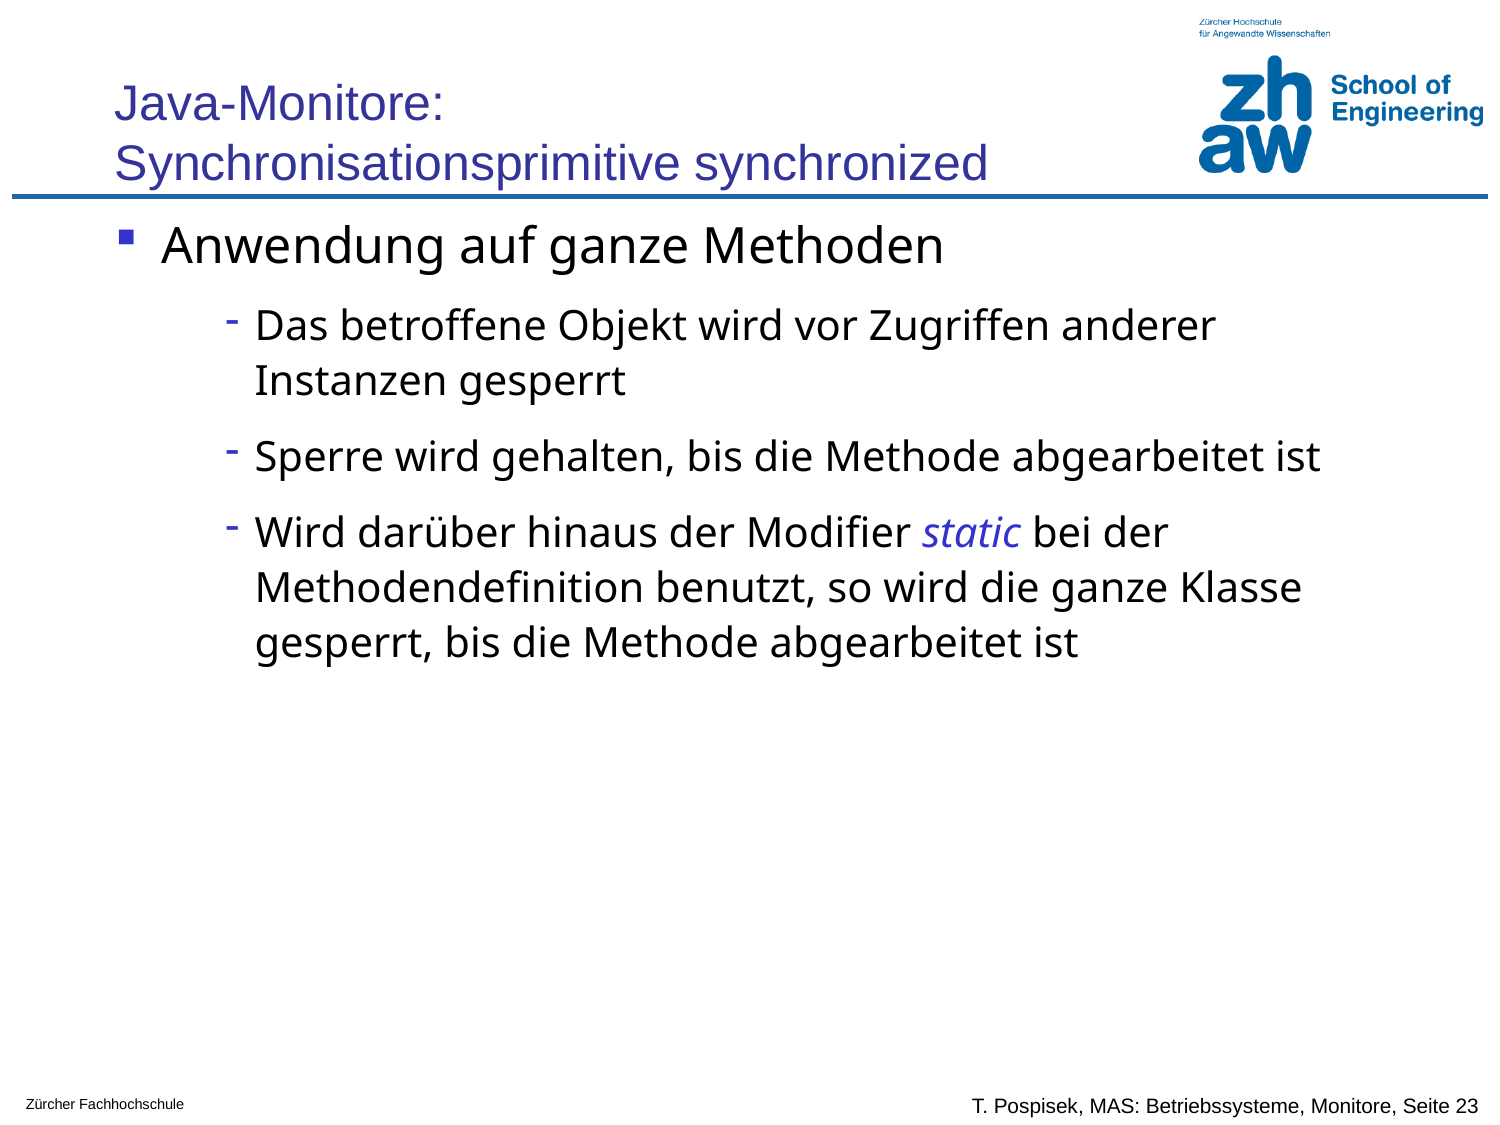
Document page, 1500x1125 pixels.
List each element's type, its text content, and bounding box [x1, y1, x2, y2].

picture [1199, 19, 1483, 173]
title Java-Monitore: Synchronisationsprimitive synchronized [99, 44, 1170, 157]
text_box Anwendung auf ganze Methoden Das betroffene Objekt wird vor Zugriffen anderer Instanzen gesperrt Sperre wird gehalten, bis die Methode abgearbeitet ist Wird darüber hinaus der Modifier static bei der Methodendefinition benutzt, so wird die ganze Klasse gesperrt, bis die Methode abgearbeitet ist [99, 199, 1413, 674]
